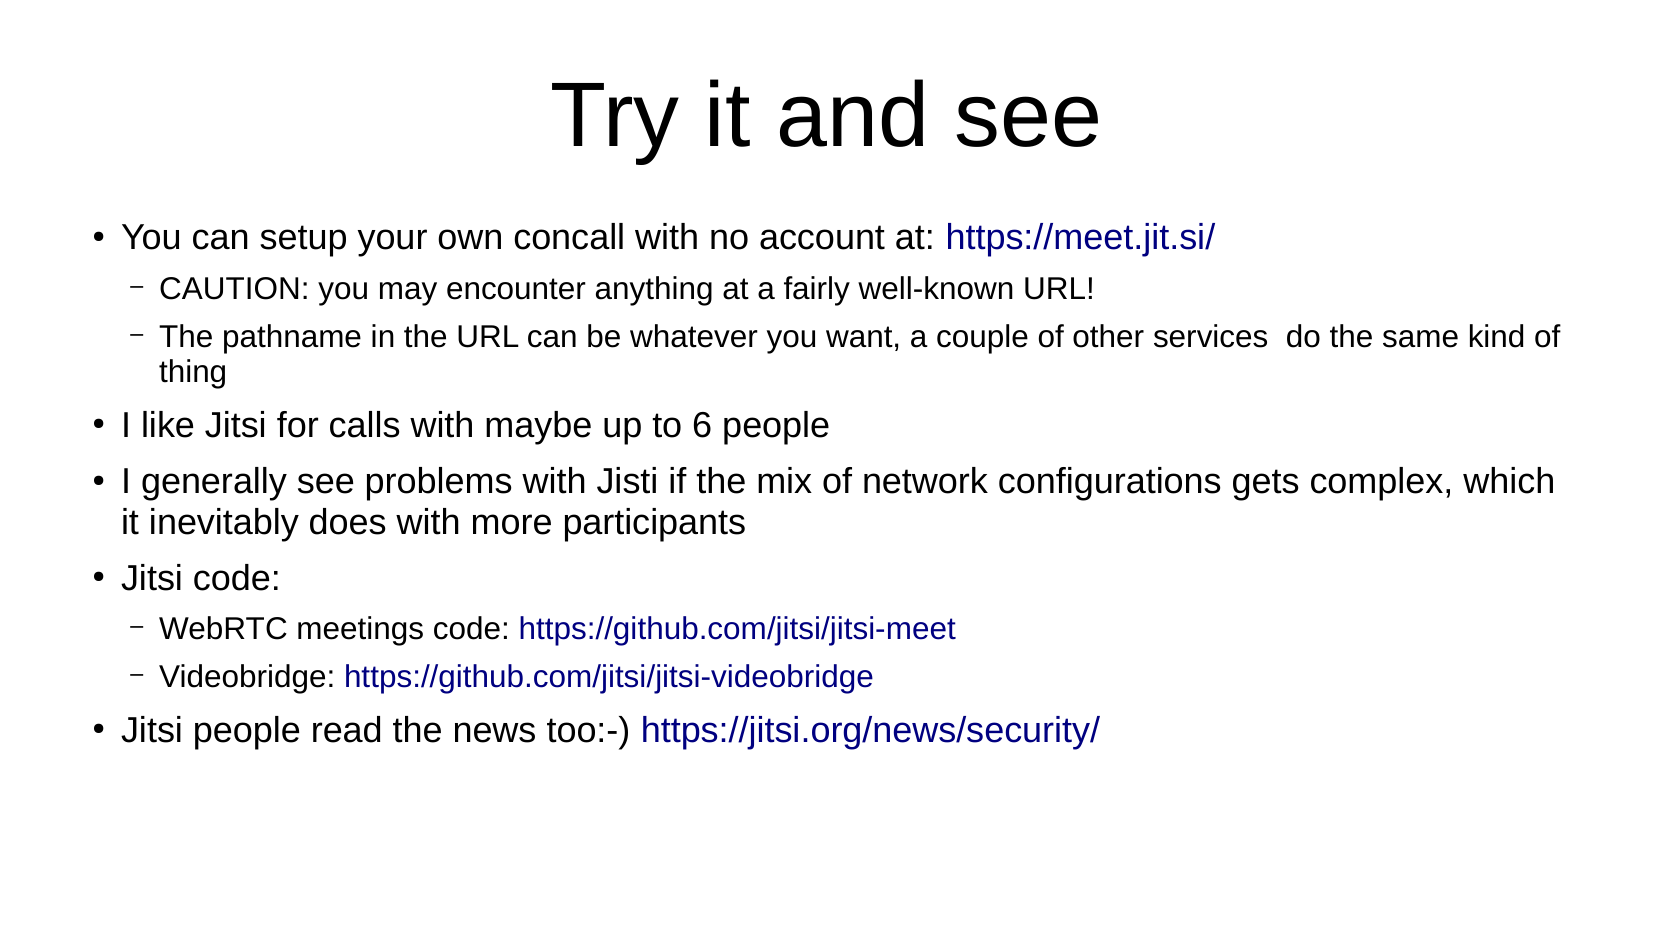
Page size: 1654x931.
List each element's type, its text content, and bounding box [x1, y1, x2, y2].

title Try it and see [82, 37, 1571, 193]
list You can setup your own concall with no account at: https://meet.jit.si/ CAUTION: you may encounter anything at a fairly well-known URL! The pathname in the URL can be whatever you want, a couple of other services do the same kind of thing I like Jitsi for calls with maybe up to 6 people I generally see problems with Jisti if the mix of network configurations gets complex, which it inevitably does with more participants Jitsi code: WebRTC meetings code: https://github.com/jitsi/jitsi-meet Videobridge: https://github.com/jitsi/jitsi-videobridge Jitsi people read the news too:-) https://jitsi.org/news/security/ [82, 217, 1571, 758]
